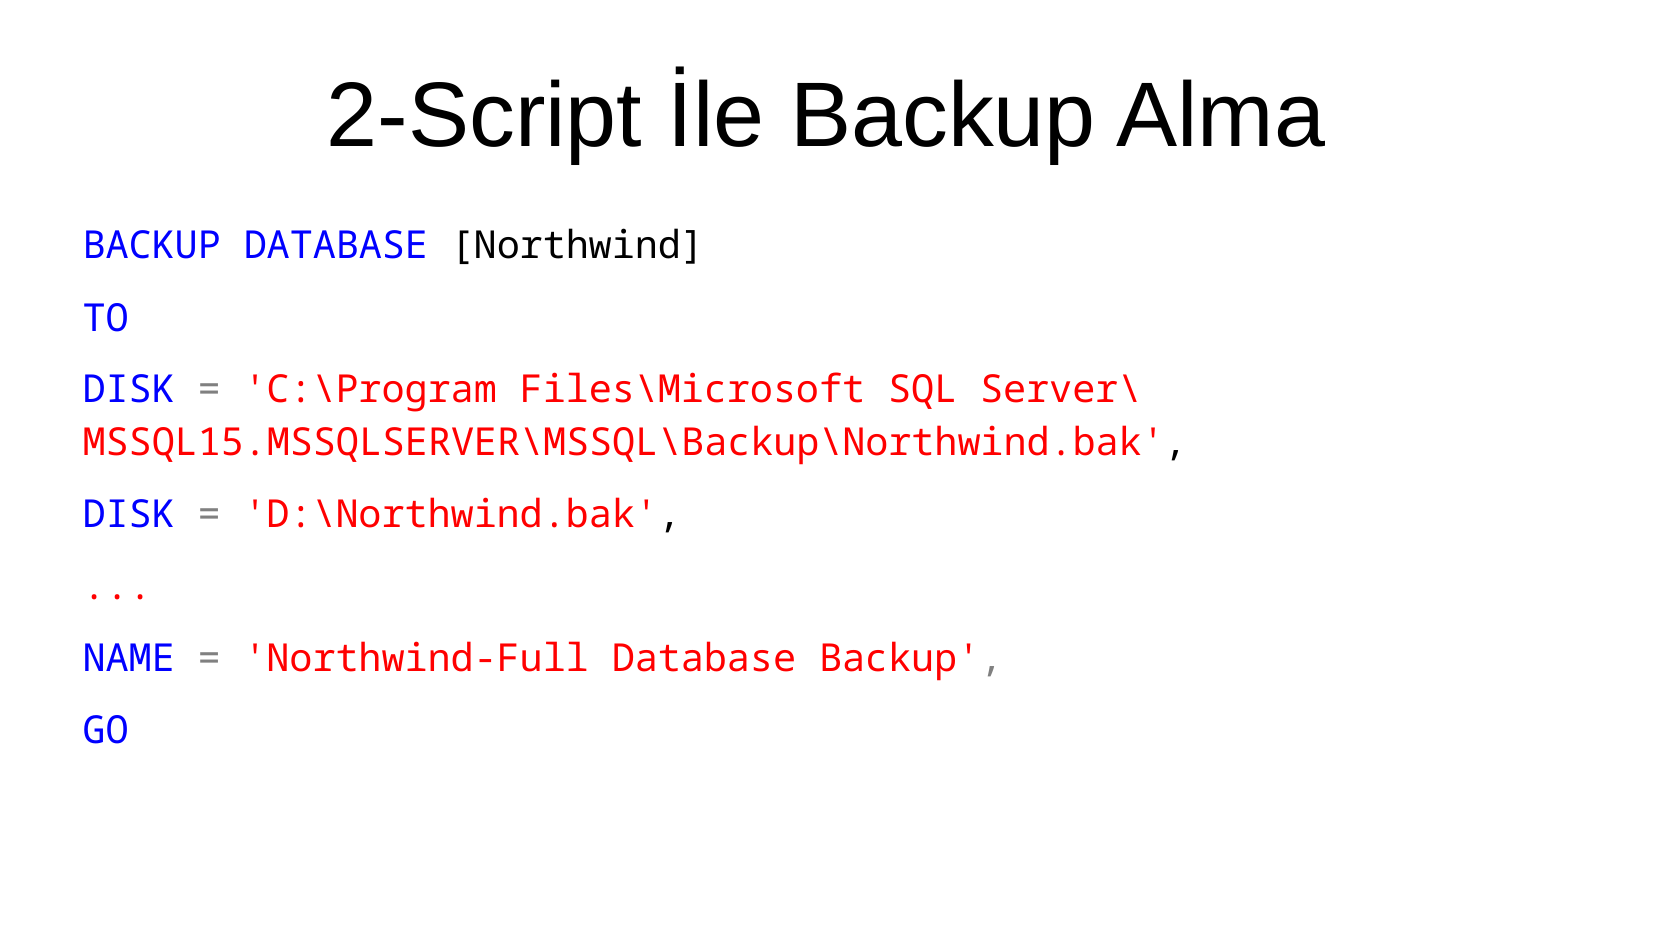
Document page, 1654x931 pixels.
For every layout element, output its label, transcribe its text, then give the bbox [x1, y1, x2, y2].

list BACKUP DATABASE [Northwind] TO DISK = 'C:\Program Files\Microsoft SQL Server\MSSQL15.MSSQLSERVER\MSSQL\Backup\Northwind.bak', DISK = 'D:\Northwind.bak', ... NAME = 'Northwind-Full Database Backup', GO [82, 217, 1571, 758]
title 2-Script İle Backup Alma [82, 37, 1571, 193]
